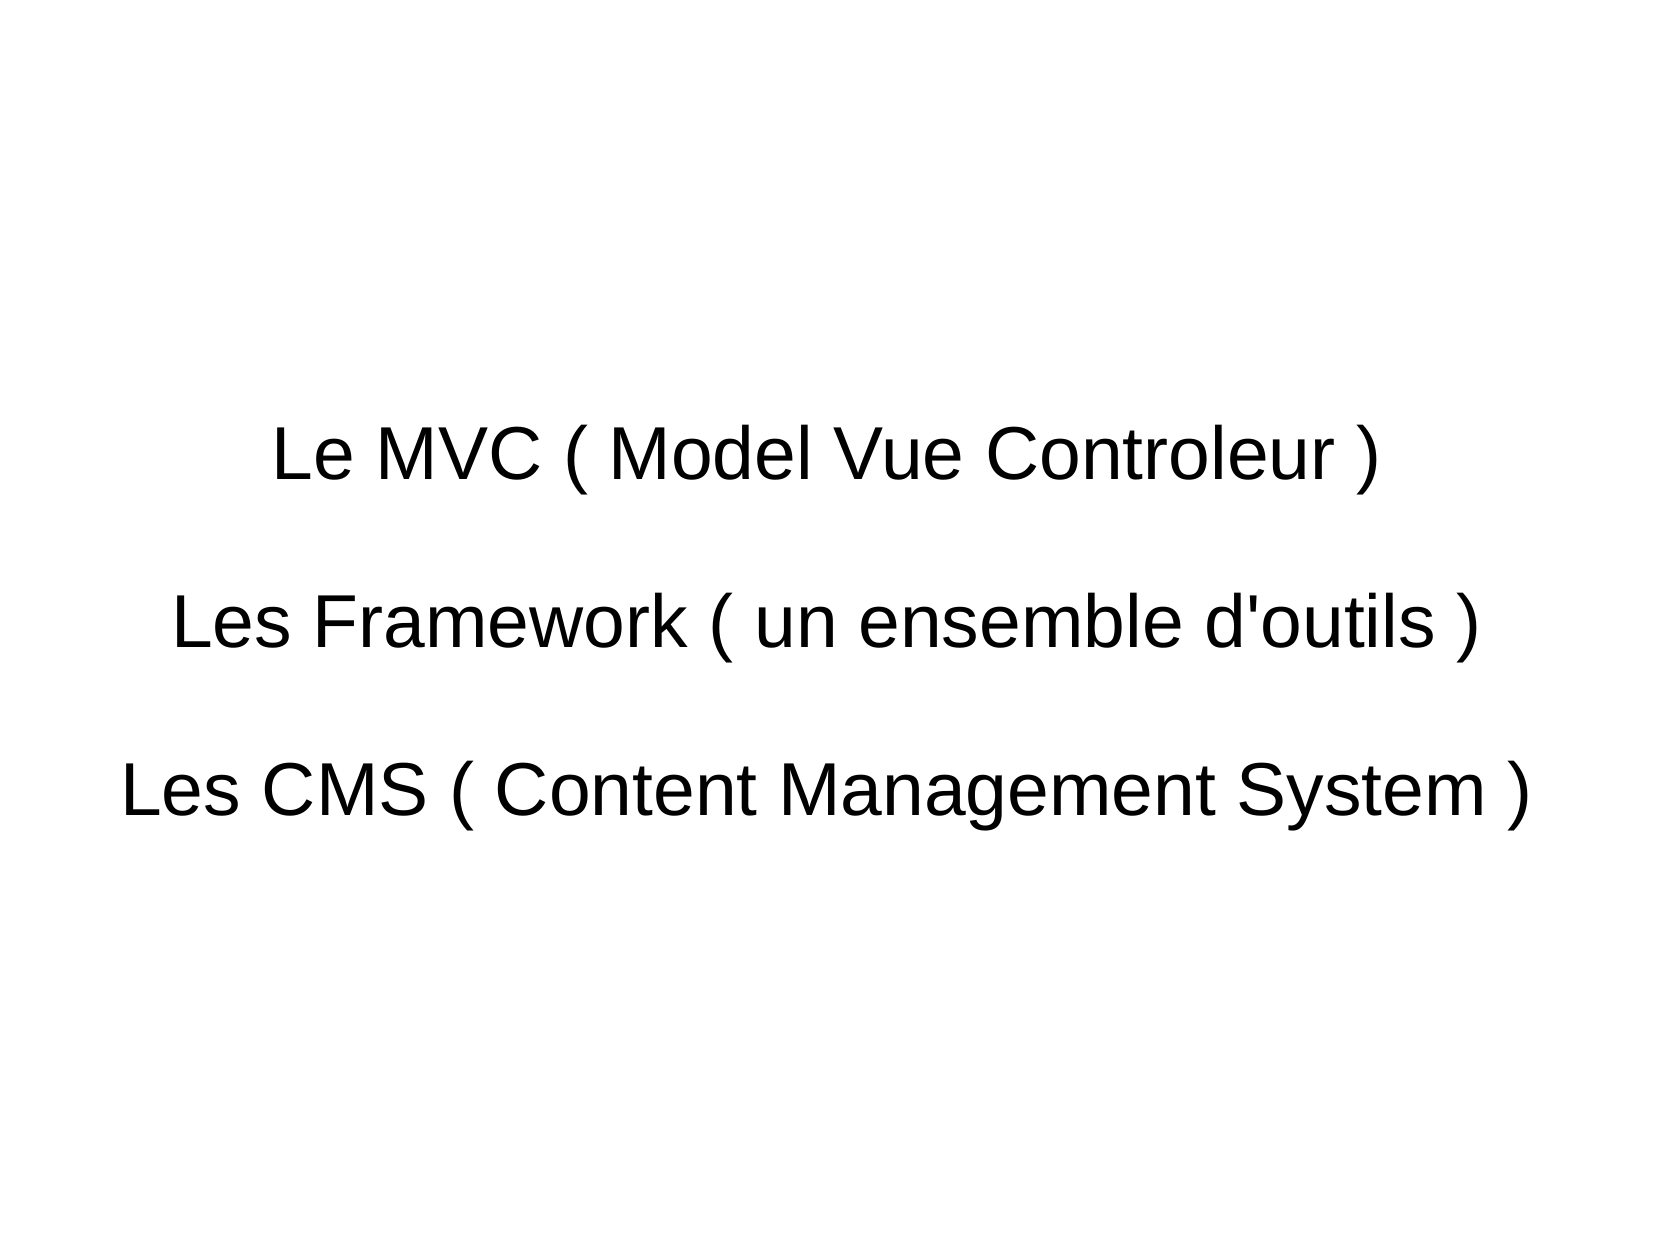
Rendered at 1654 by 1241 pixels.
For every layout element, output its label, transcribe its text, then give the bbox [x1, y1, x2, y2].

title Le MVC ( Model Vue Controleur ) Les Framework ( un ensemble d'outils ) Les CMS ( Content Management System ) [82, 49, 1571, 1193]
